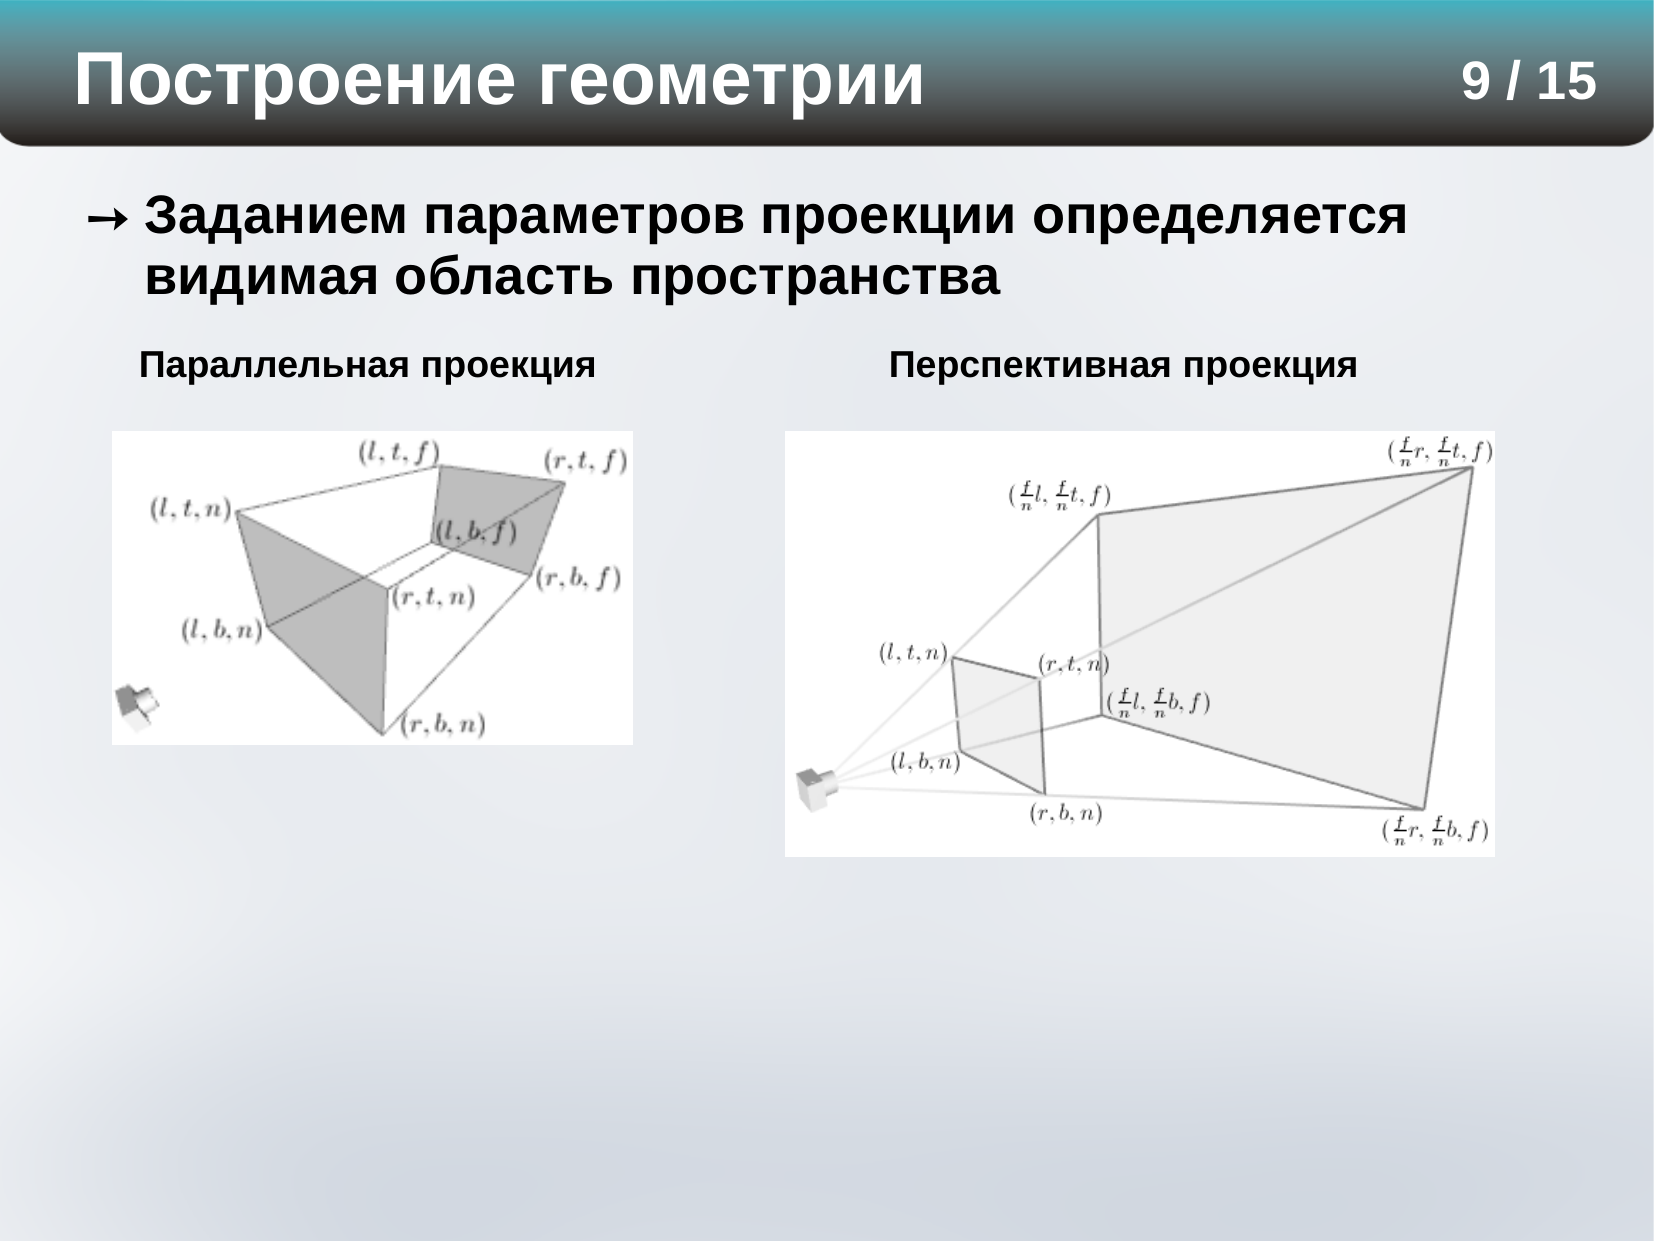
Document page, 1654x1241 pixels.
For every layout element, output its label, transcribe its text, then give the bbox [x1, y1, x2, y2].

text_box Перспективная проекция [874, 336, 1376, 394]
text_box Заданием параметров проекции определяется видимая область пространства [70, 177, 1506, 314]
text_box Построение геометрии [59, 29, 1418, 129]
text_box Параллельная проекция [124, 336, 626, 394]
picture [0, 0, 1654, 1241]
text_box <номер> / 15 [1446, 42, 1654, 179]
